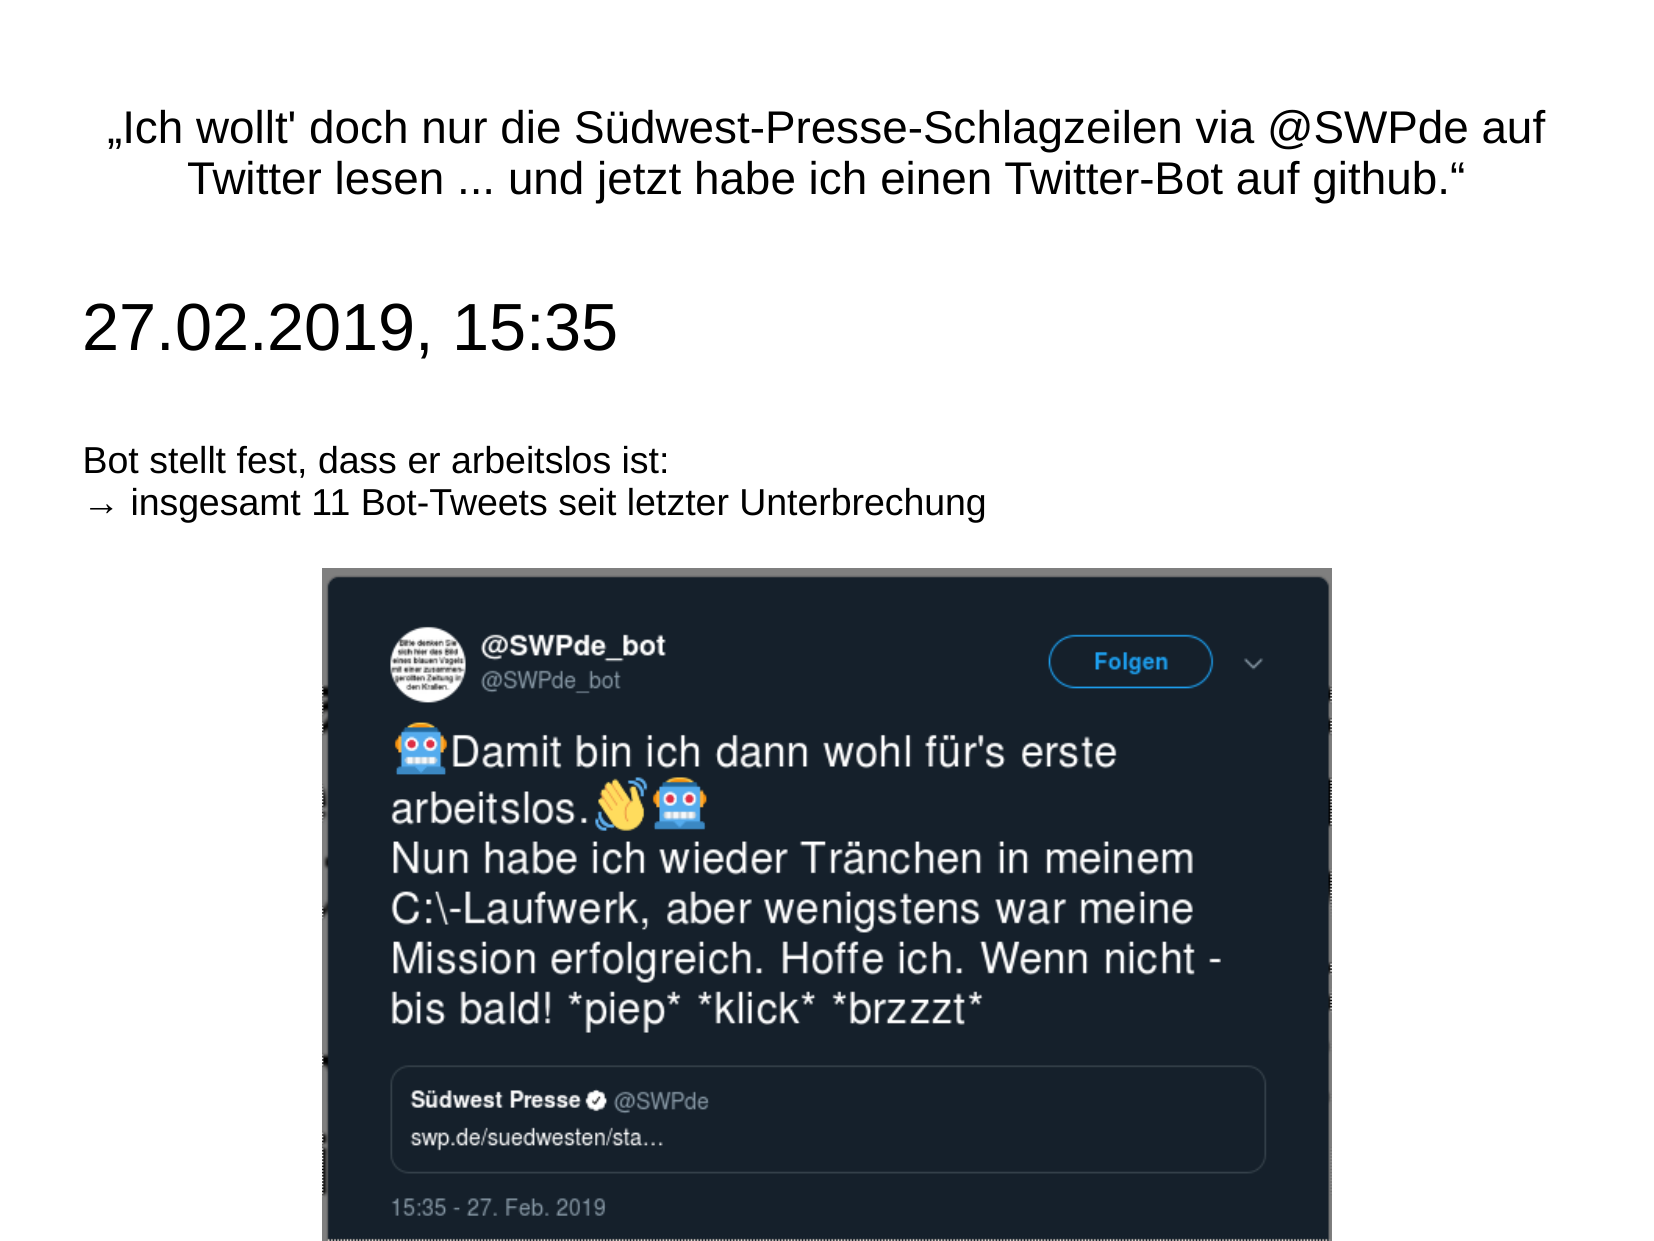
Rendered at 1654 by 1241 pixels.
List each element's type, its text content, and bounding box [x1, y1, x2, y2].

title „Ich wollt' doch nur die Südwest-Presse-Schlagzeilen via @SWPde auf Twitter lesen ... und jetzt habe ich einen Twitter-Bot auf github.“ [82, 49, 1571, 257]
subtitle 27.02.2019, 15:35 Bot stellt fest, dass er arbeitslos ist: → insgesamt 11 Bot-Tweets seit letzter Unterbrechung [82, 290, 1571, 1010]
picture [322, 568, 1332, 1241]
